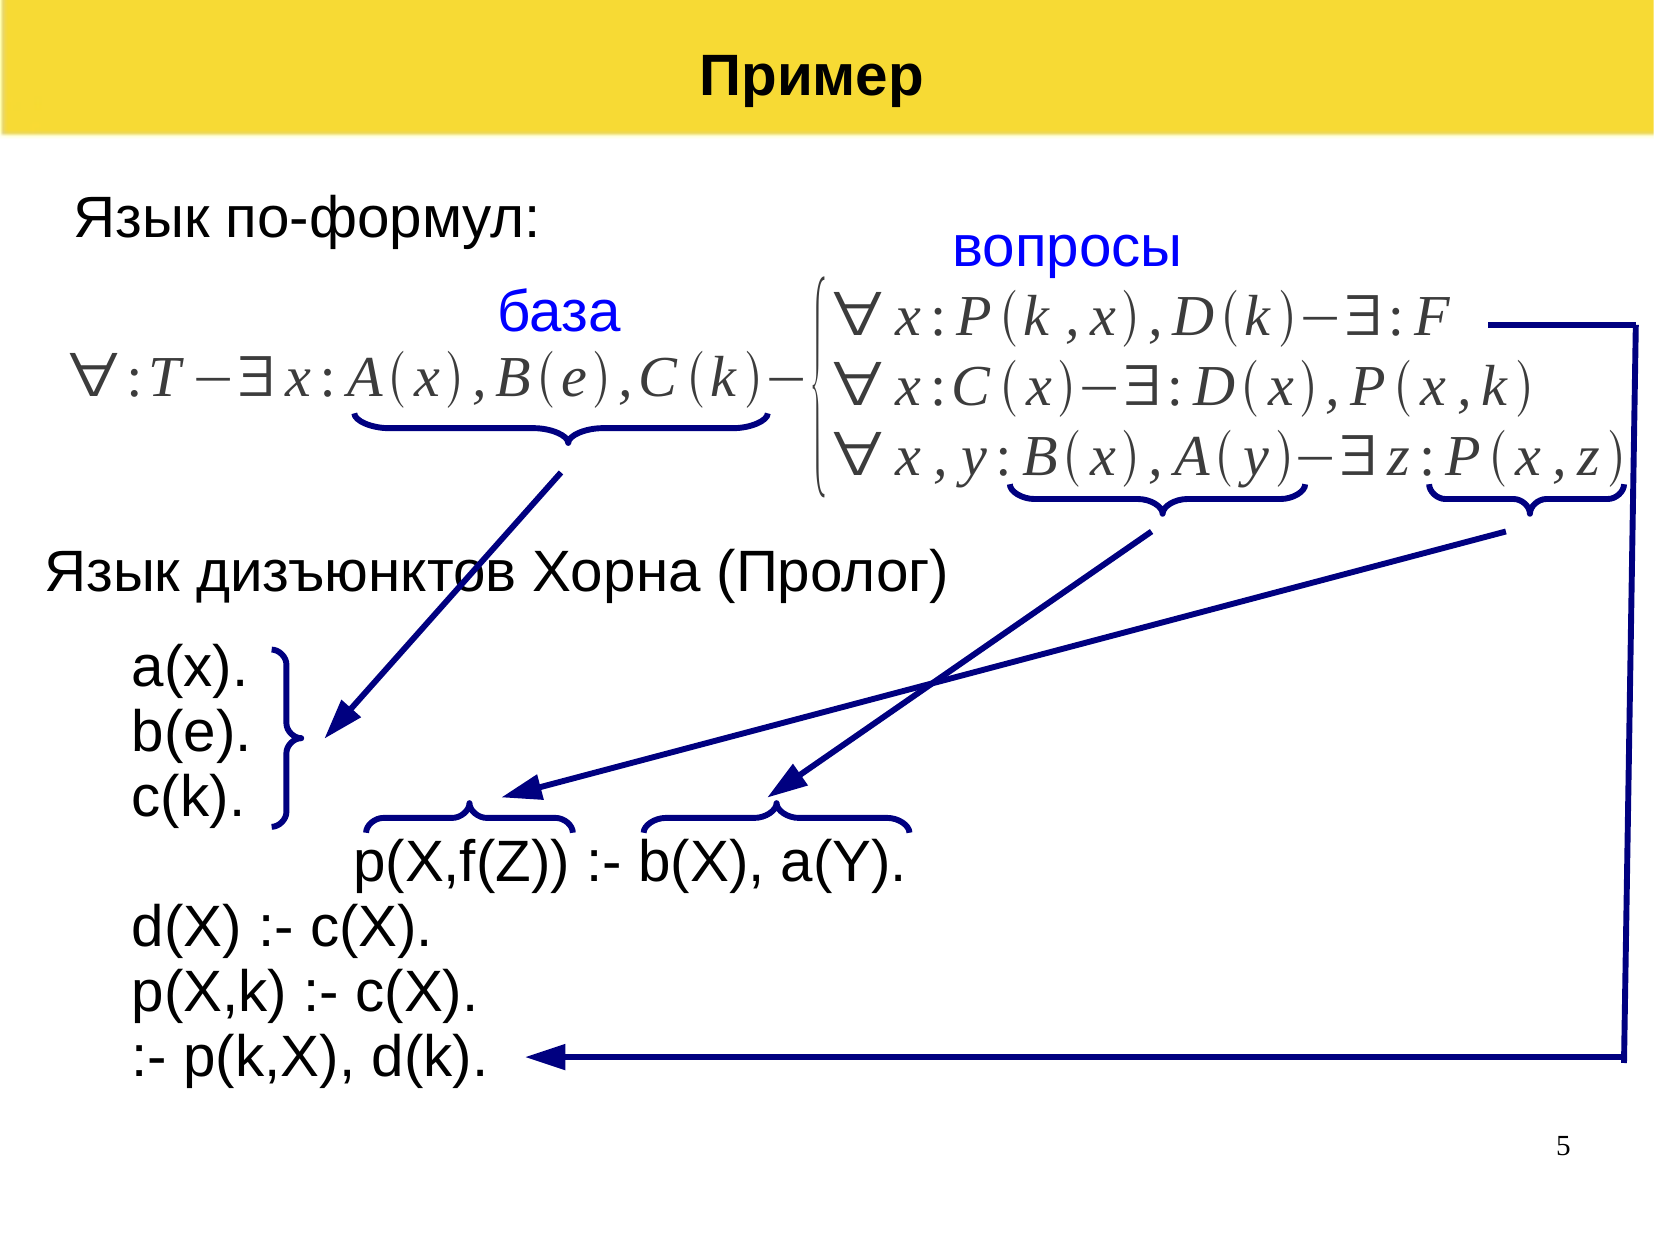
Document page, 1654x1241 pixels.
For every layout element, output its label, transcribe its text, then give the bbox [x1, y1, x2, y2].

text_box база [482, 271, 636, 352]
text_box Язык дизъюнктов Хорна (Пролог) [442, 531, 982, 612]
text_box Язык дизъюнктов Хорна (Пролог) [29, 531, 504, 612]
text_box a(x). b(e). c(k). p(X,f(Z)) :- b(X), a(Y). d(X) :- c(X). p(X,k) :- c(X). :- p(k,X), d(k). [116, 625, 1565, 1096]
text_box вопросы [937, 206, 1198, 287]
text_box Язык по-формул: [59, 177, 557, 258]
picture [0, 0, 1654, 1241]
text_box a(x). b(e). c(k). p(X,f(Z)) :- b(X), a(Y). d(X) :- c(X). p(X,k) :- c(X). :- p(k,X), d(k). [953, 625, 1137, 674]
chart [61, 273, 1632, 501]
text_box Пример [685, 35, 939, 116]
